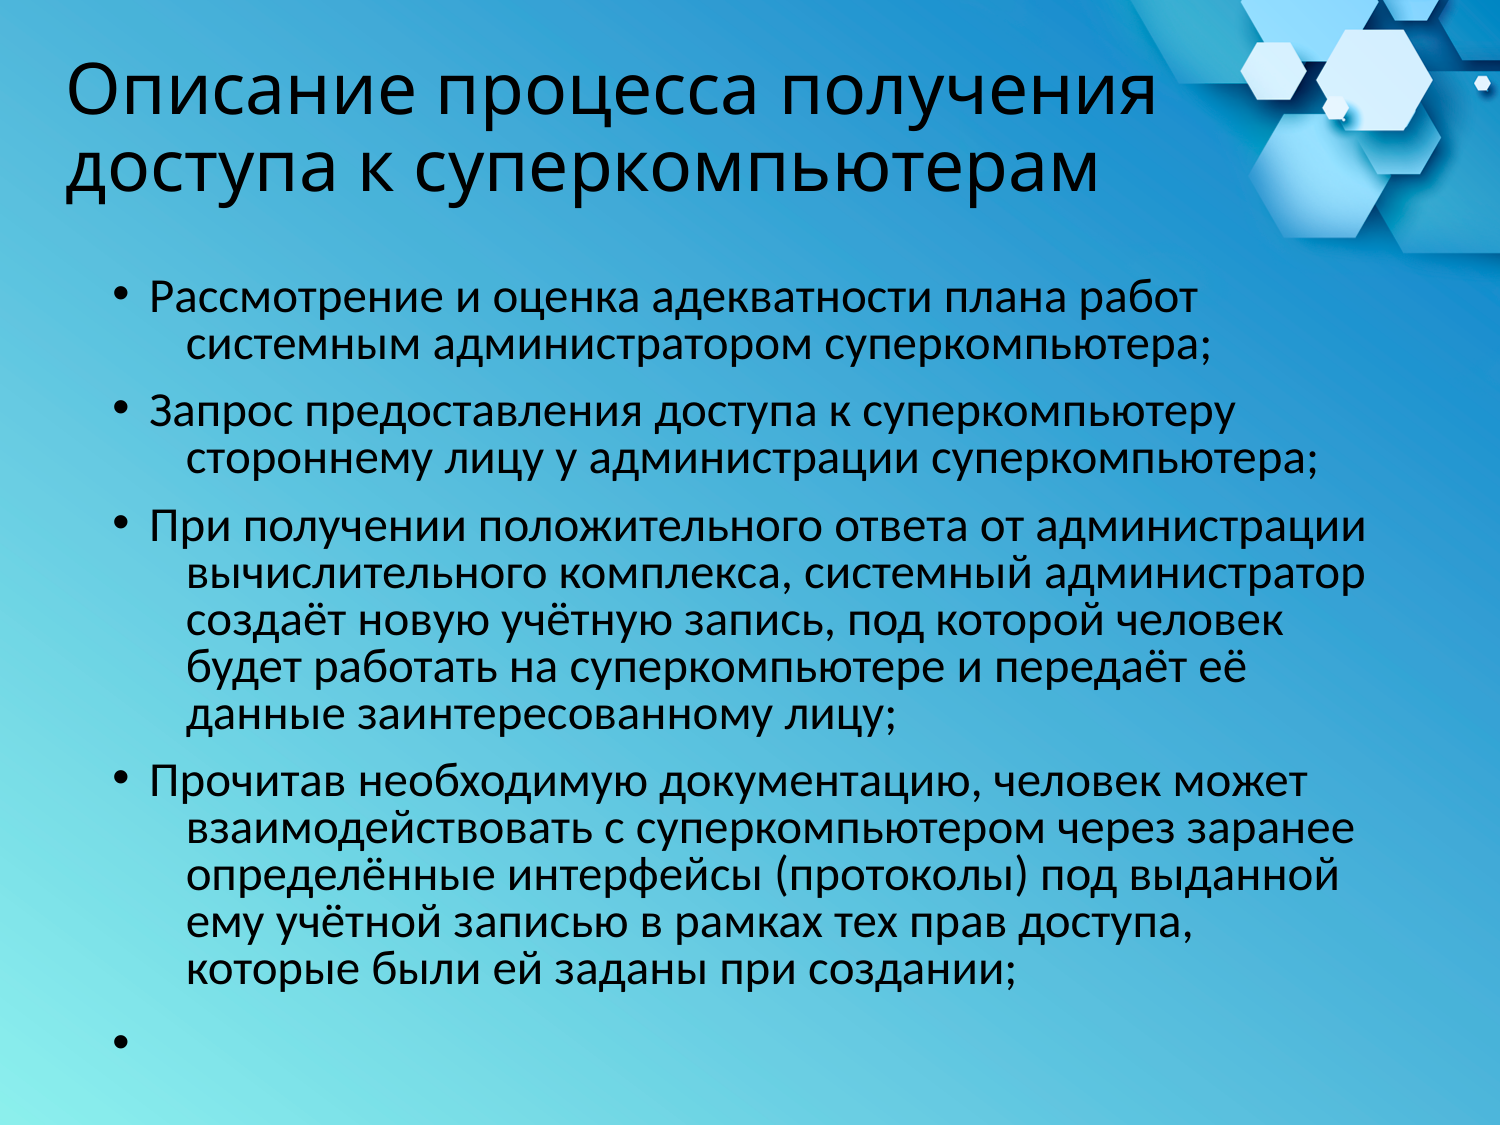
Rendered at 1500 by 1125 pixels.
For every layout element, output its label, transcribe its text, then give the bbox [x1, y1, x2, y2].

list Рассмотрение и оценка адекватности плана работ системным администратором суперкомпьютера; Запрос предоставления доступа к суперкомпьютеру стороннему лицу у администрации суперкомпьютера; При получении положительного ответа от администрации вычислительного комплекса, системный администратор создаёт новую учётную запись, под которой человек будет работать на суперкомпьютере и передаёт её данные заинтересованному лицу; Прочитав необходимую документацию, человек может взаимодействовать с суперкомпьютером через заранее определённые интерфейсы (протоколы) под выданной ему учётной записью в рамках тех прав доступа, которые были ей заданы при создании; [97, 267, 1389, 1041]
title Описание процесса получения доступа к суперкомпьютерам [50, 45, 1264, 216]
